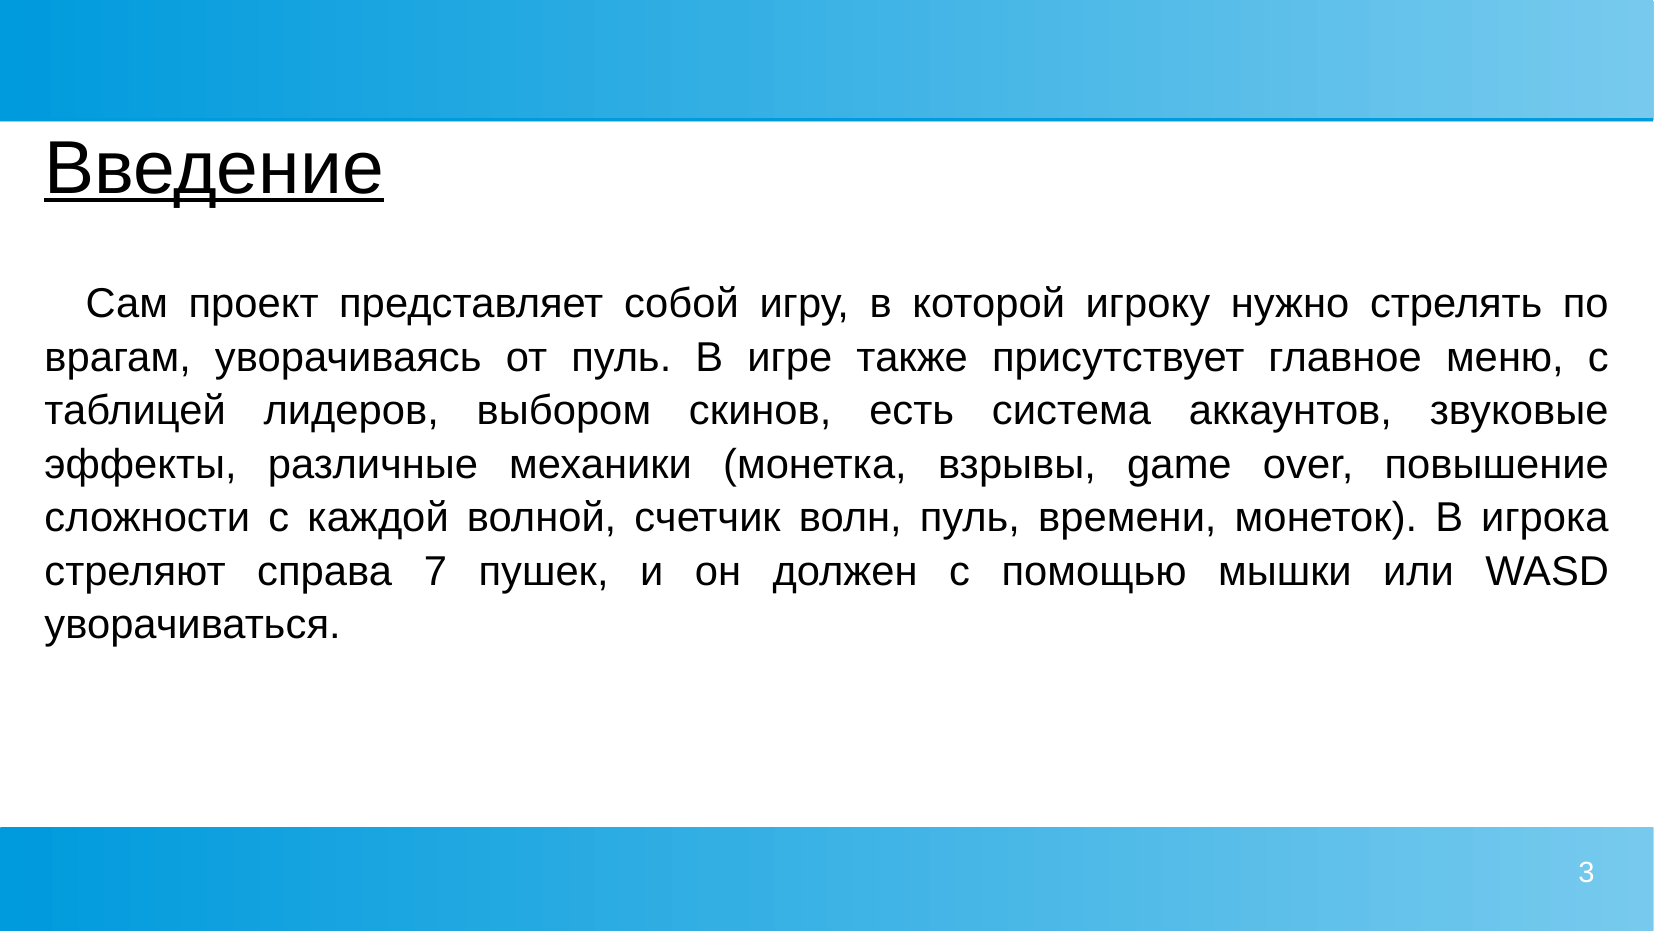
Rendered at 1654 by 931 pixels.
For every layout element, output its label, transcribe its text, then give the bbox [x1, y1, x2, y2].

text_box Введение [29, 118, 414, 265]
text_box Сам проект представляет собой игру, в которой игроку нужно стрелять по врагам, уворачиваясь от пуль. В игре также присутствует главное меню, с таблицей лидеров, выбором скинов, есть система аккаунтов, звуковые эффекты, различные механики (монетка, взрывы, game over, повышение сложности с каждой волной, счетчик волн, пуль, времени, монеток). В игрока стреляют справа 7 пушек, и он должен с помощью мышки или WASD уворачиваться. [29, 265, 1625, 915]
